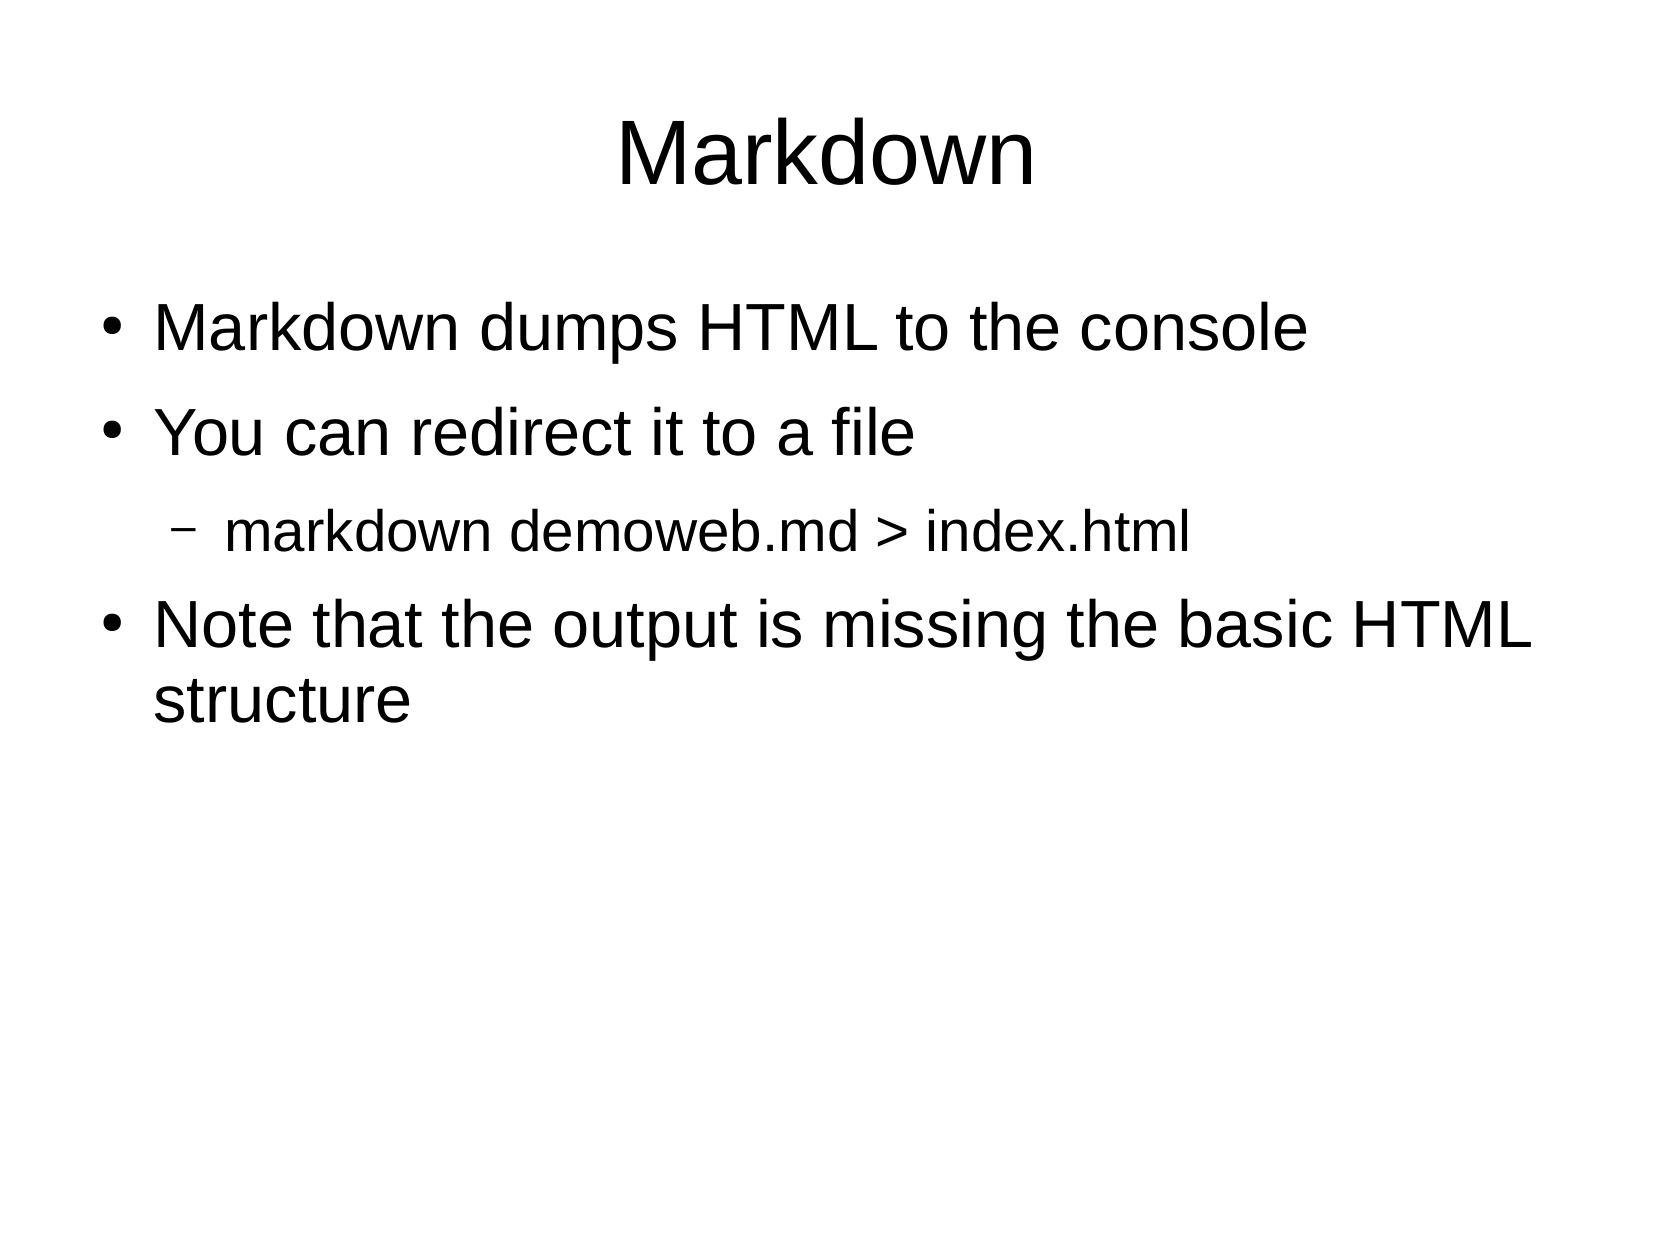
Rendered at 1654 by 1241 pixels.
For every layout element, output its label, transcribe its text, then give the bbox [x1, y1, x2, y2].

list Markdown dumps HTML to the console You can redirect it to a file markdown demoweb.md > index.html Note that the output is missing the basic HTML structure [82, 290, 1571, 1010]
title Markdown [82, 49, 1571, 257]
